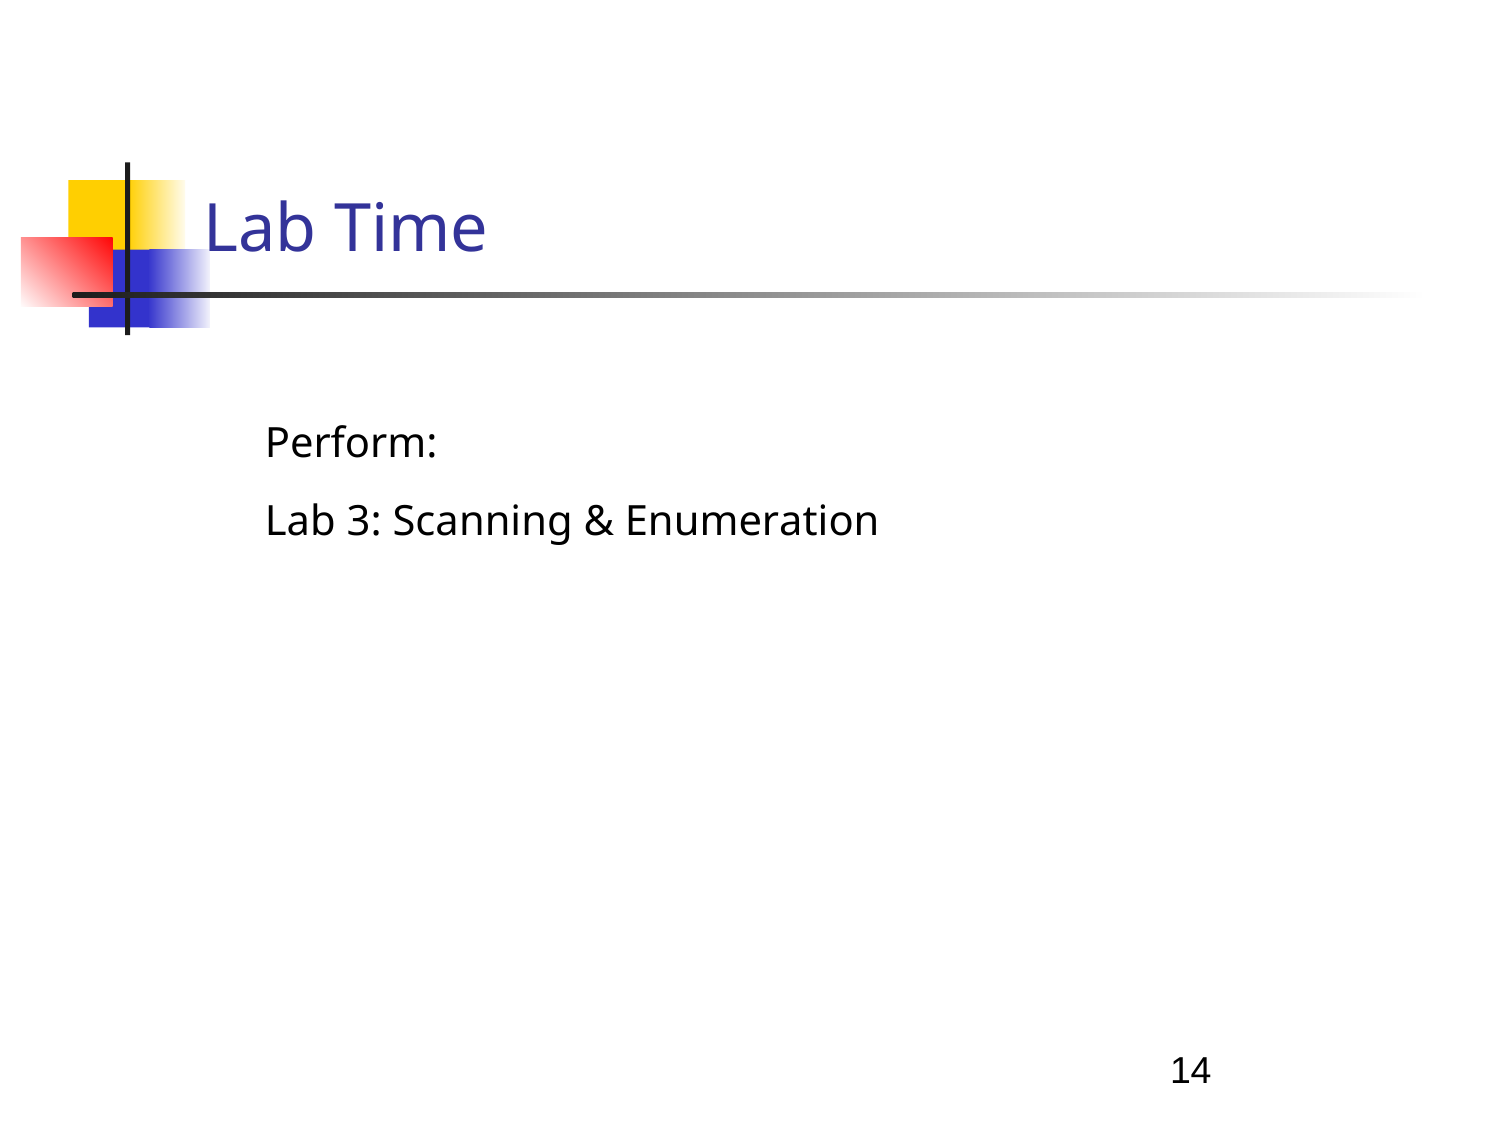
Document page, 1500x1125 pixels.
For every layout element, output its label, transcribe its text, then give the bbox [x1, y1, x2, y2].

title Lab Time [188, 35, 1468, 276]
list Perform: Lab 3: Scanning & Enumeration [193, 331, 1469, 1007]
